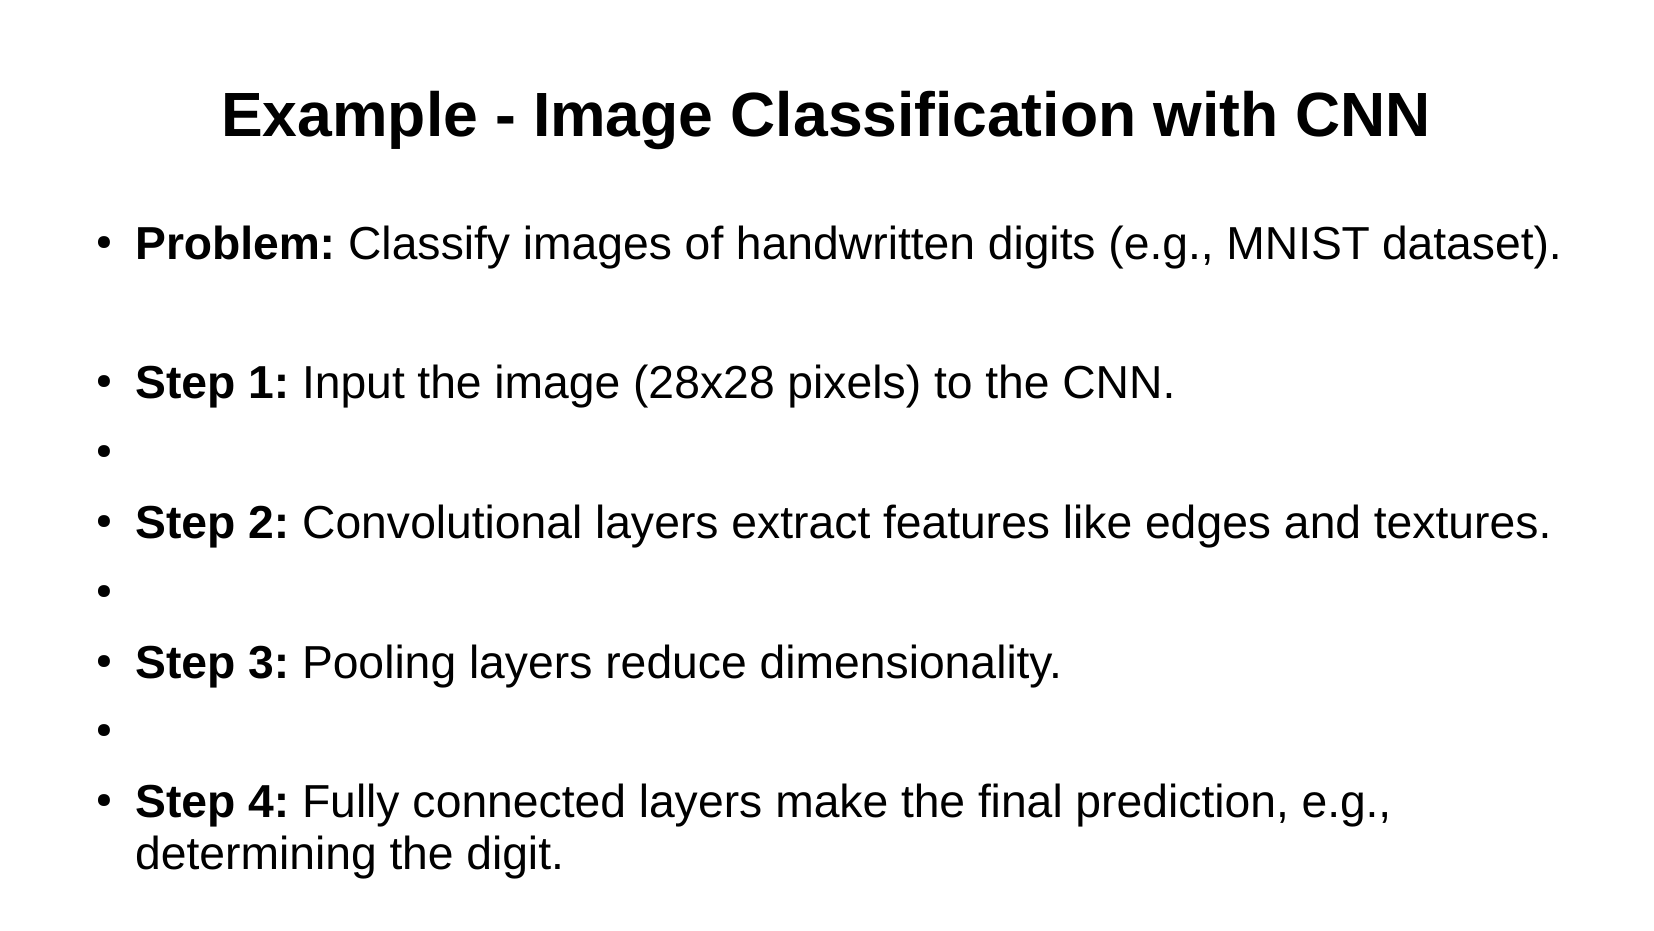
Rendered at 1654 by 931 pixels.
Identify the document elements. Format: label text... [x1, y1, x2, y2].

list Problem: Classify images of handwritten digits (e.g., MNIST dataset). Step 1: Input the image (28x28 pixels) to the CNN. Step 2: Convolutional layers extract features like edges and textures. Step 3: Pooling layers reduce dimensionality. Step 4: Fully connected layers make the final prediction, e.g., determining the digit. [82, 217, 1571, 916]
title Example - Image Classification with CNN [82, 37, 1571, 193]
